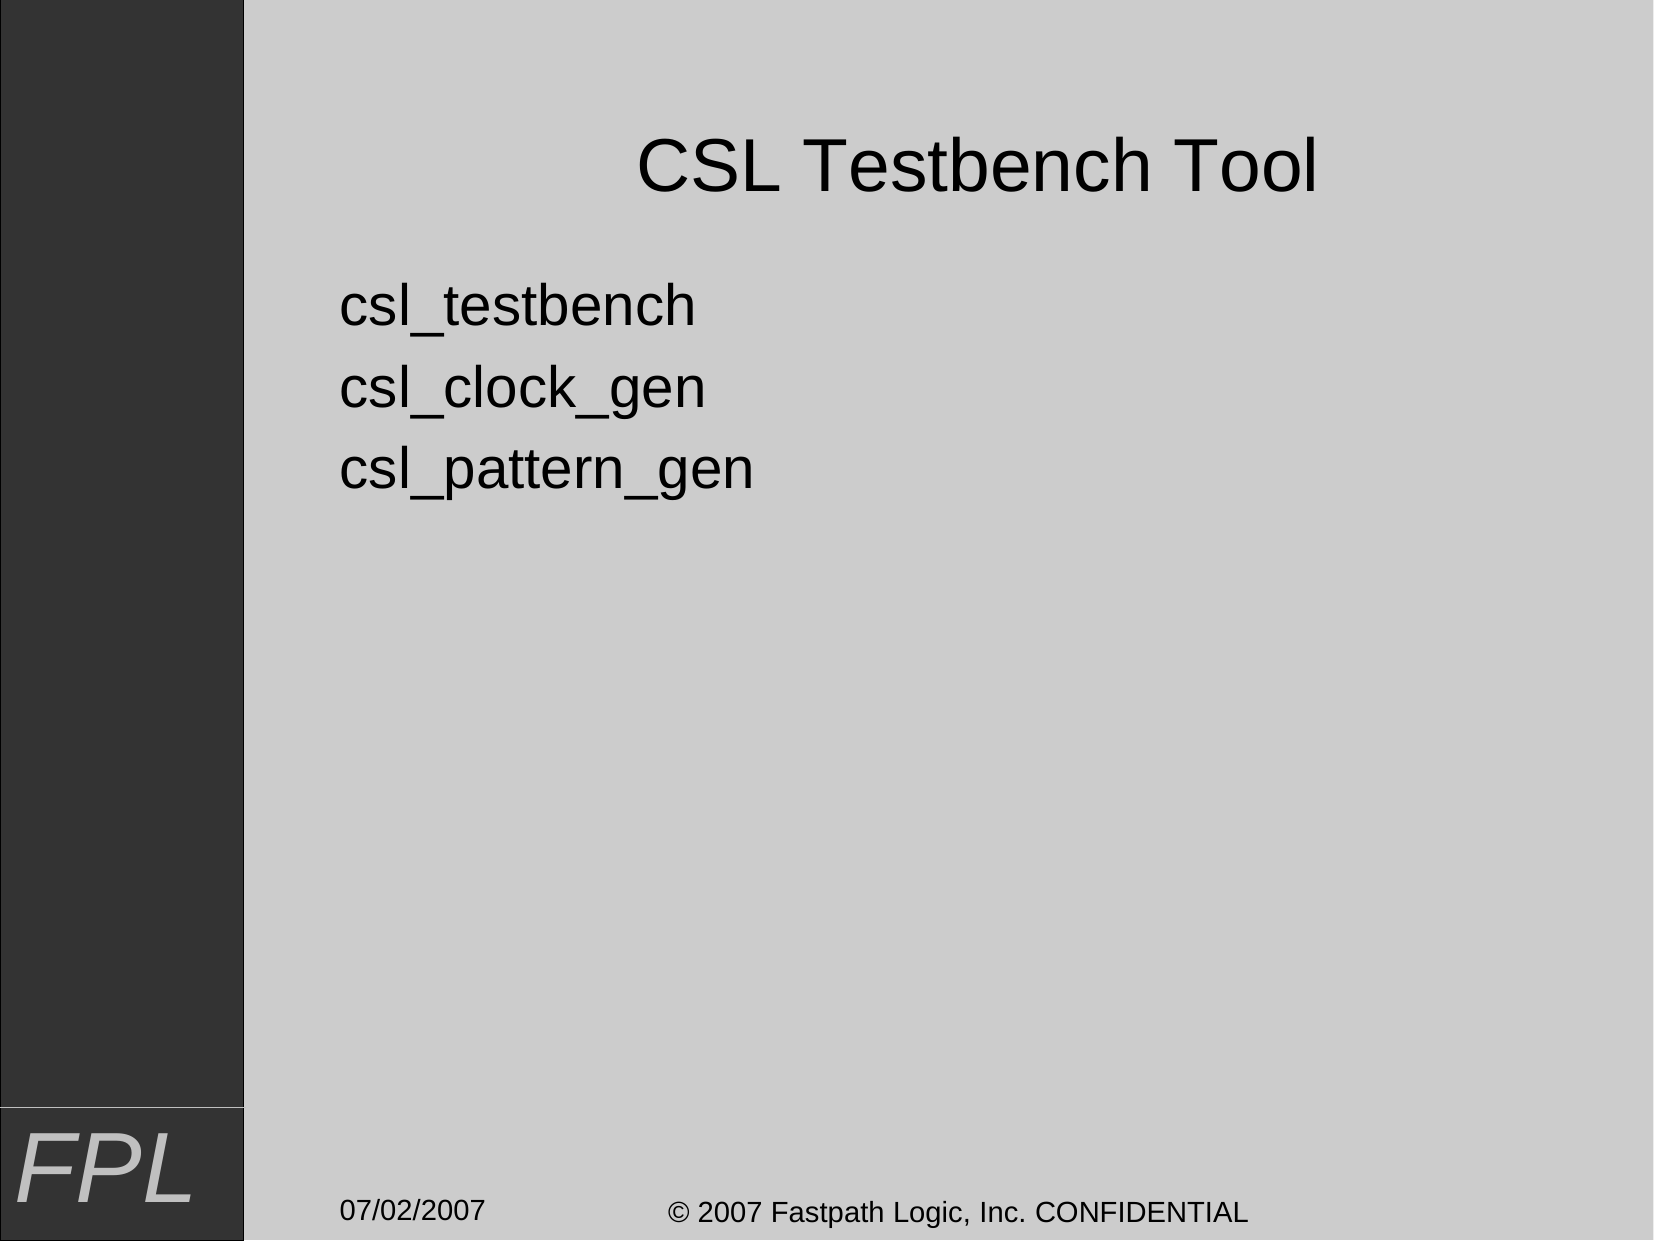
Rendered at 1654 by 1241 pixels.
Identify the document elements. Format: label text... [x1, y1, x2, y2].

list csl_testbench csl_clock_gen csl_pattern_gen [322, 272, 1635, 1179]
title CSL Testbench Tool [427, 57, 1530, 272]
